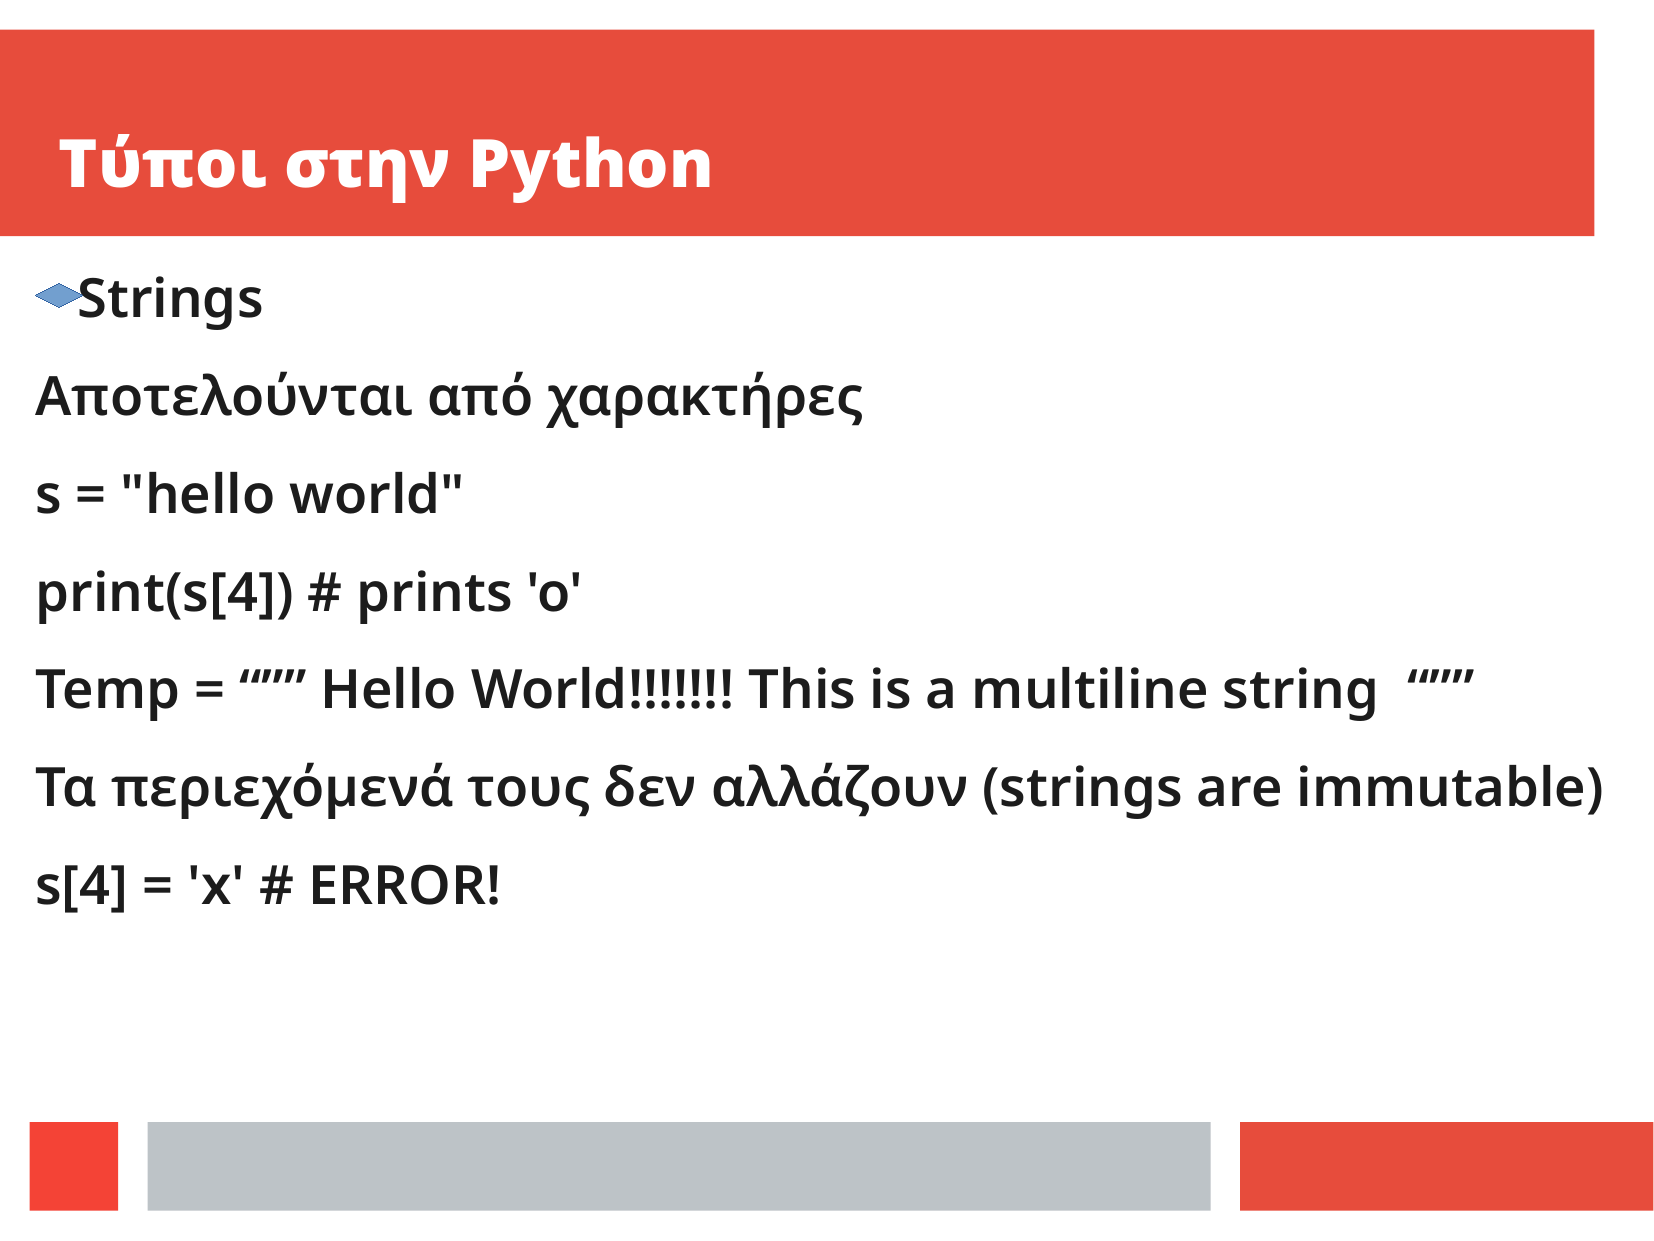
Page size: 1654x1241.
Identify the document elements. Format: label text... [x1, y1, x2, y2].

list Strings Aποτελούνται από χαρακτήρες s = "hello world" print(s[4]) # prints 'o' Temp = “”” Hello World!!!!!!! This is a multiline string “”” Τα περιεχόμενά τους δεν αλλάζουν (strings are immutable) s[4] = 'x' # ERROR! [35, 259, 1630, 1093]
text_box [35, 283, 83, 308]
title Tύποι στην Python [59, 59, 1595, 207]
